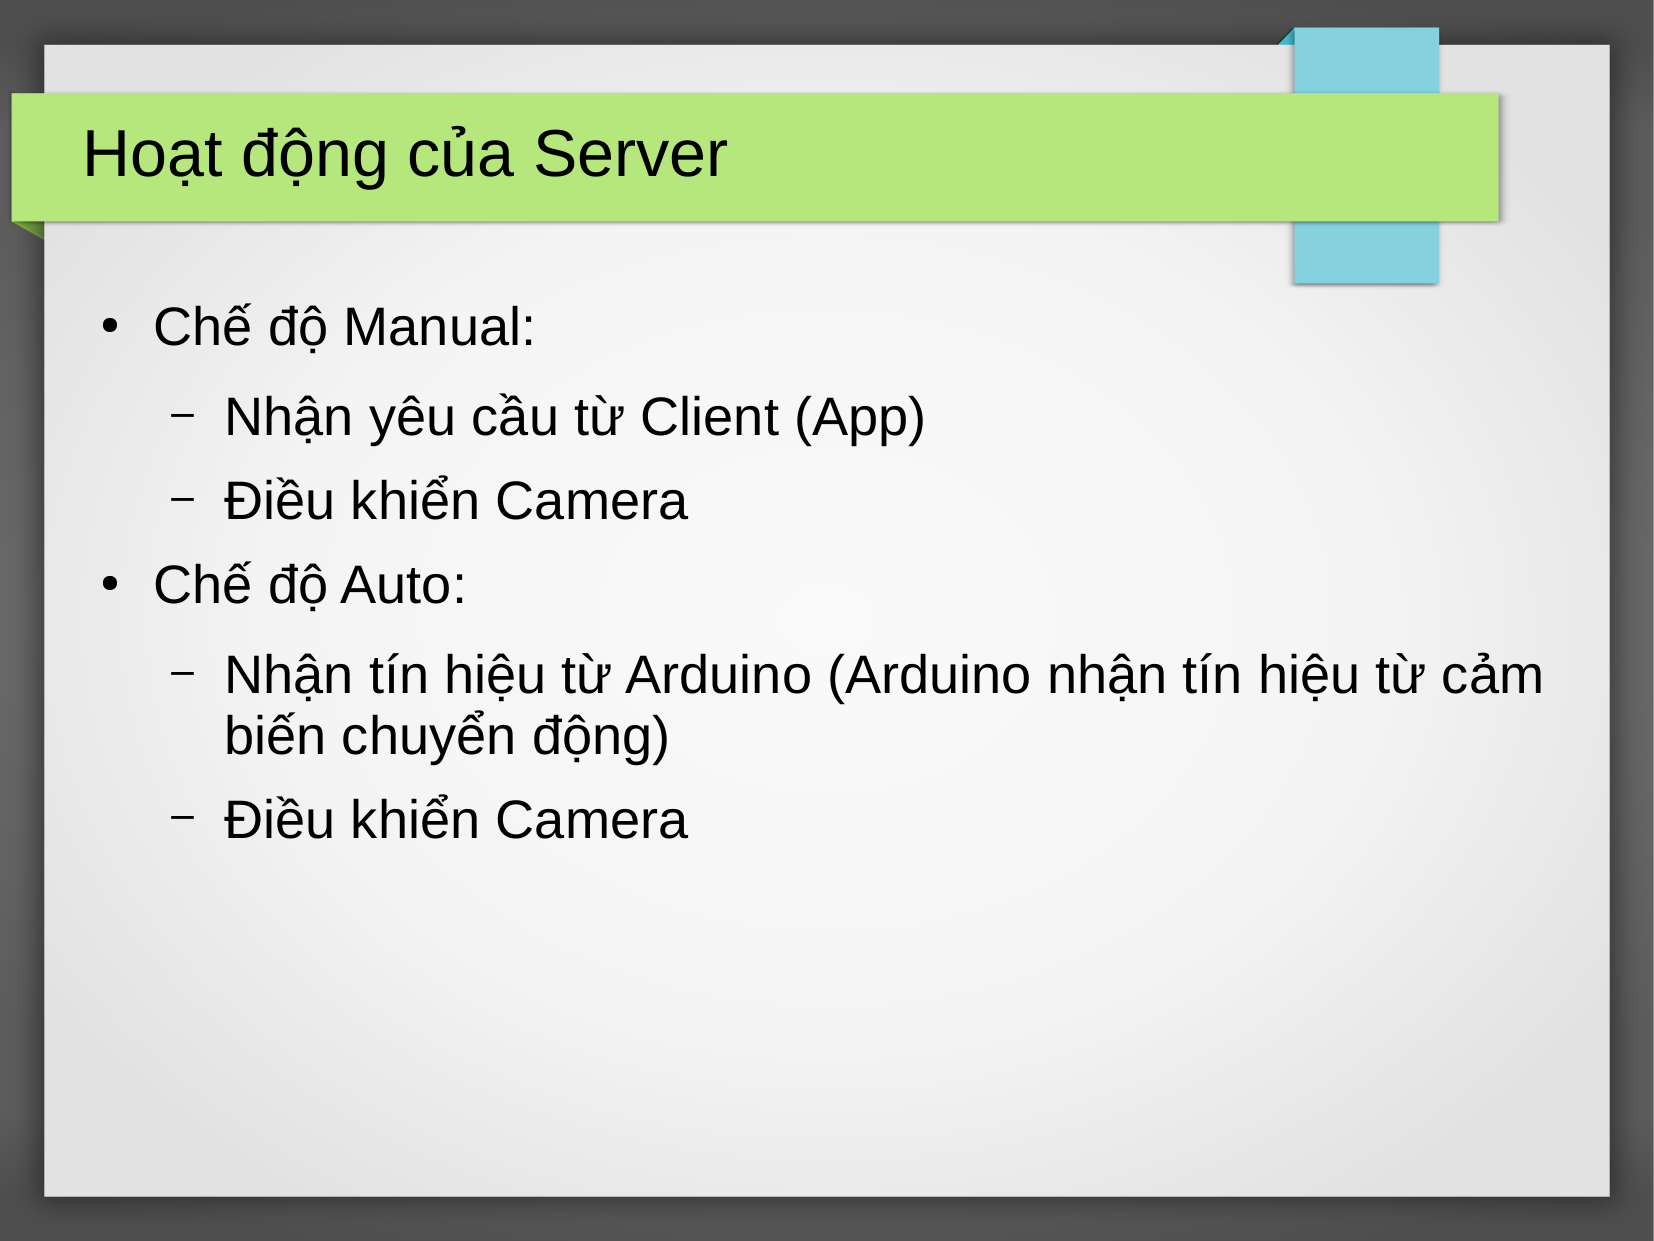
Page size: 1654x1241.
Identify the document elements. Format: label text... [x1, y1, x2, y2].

picture [0, 0, 1654, 1241]
list Chế độ Manual: Nhận yêu cầu từ Client (App) Điều khiển Camera Chế độ Auto: Nhận tín hiệu từ Arduino (Arduino nhận tín hiệu từ cảm biến chuyển động) Điều khiển Camera [82, 296, 1571, 1016]
title Hoạt động của Server [82, 94, 1264, 213]
